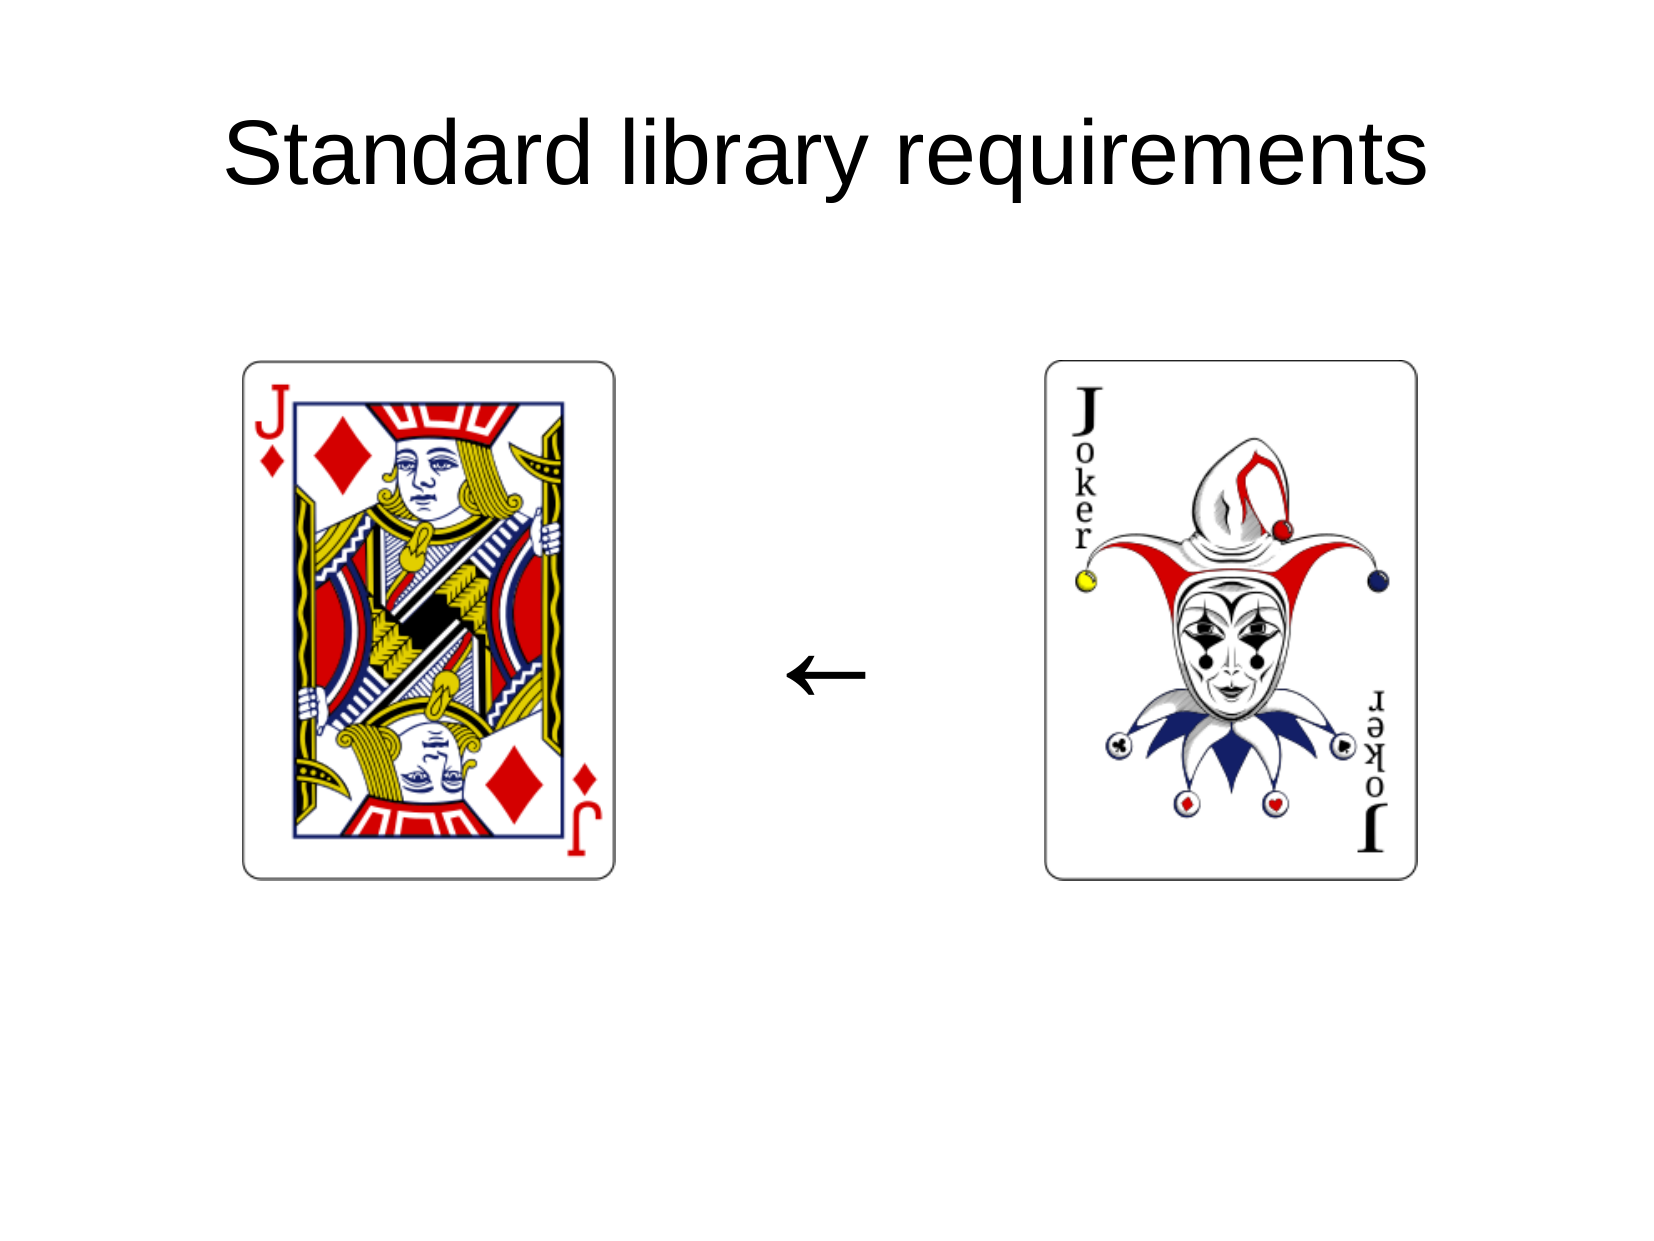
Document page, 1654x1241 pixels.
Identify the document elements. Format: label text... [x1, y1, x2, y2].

picture [242, 360, 616, 881]
text_box ← [761, 518, 892, 722]
title Standard library requirements [82, 49, 1571, 257]
picture [1044, 360, 1418, 881]
